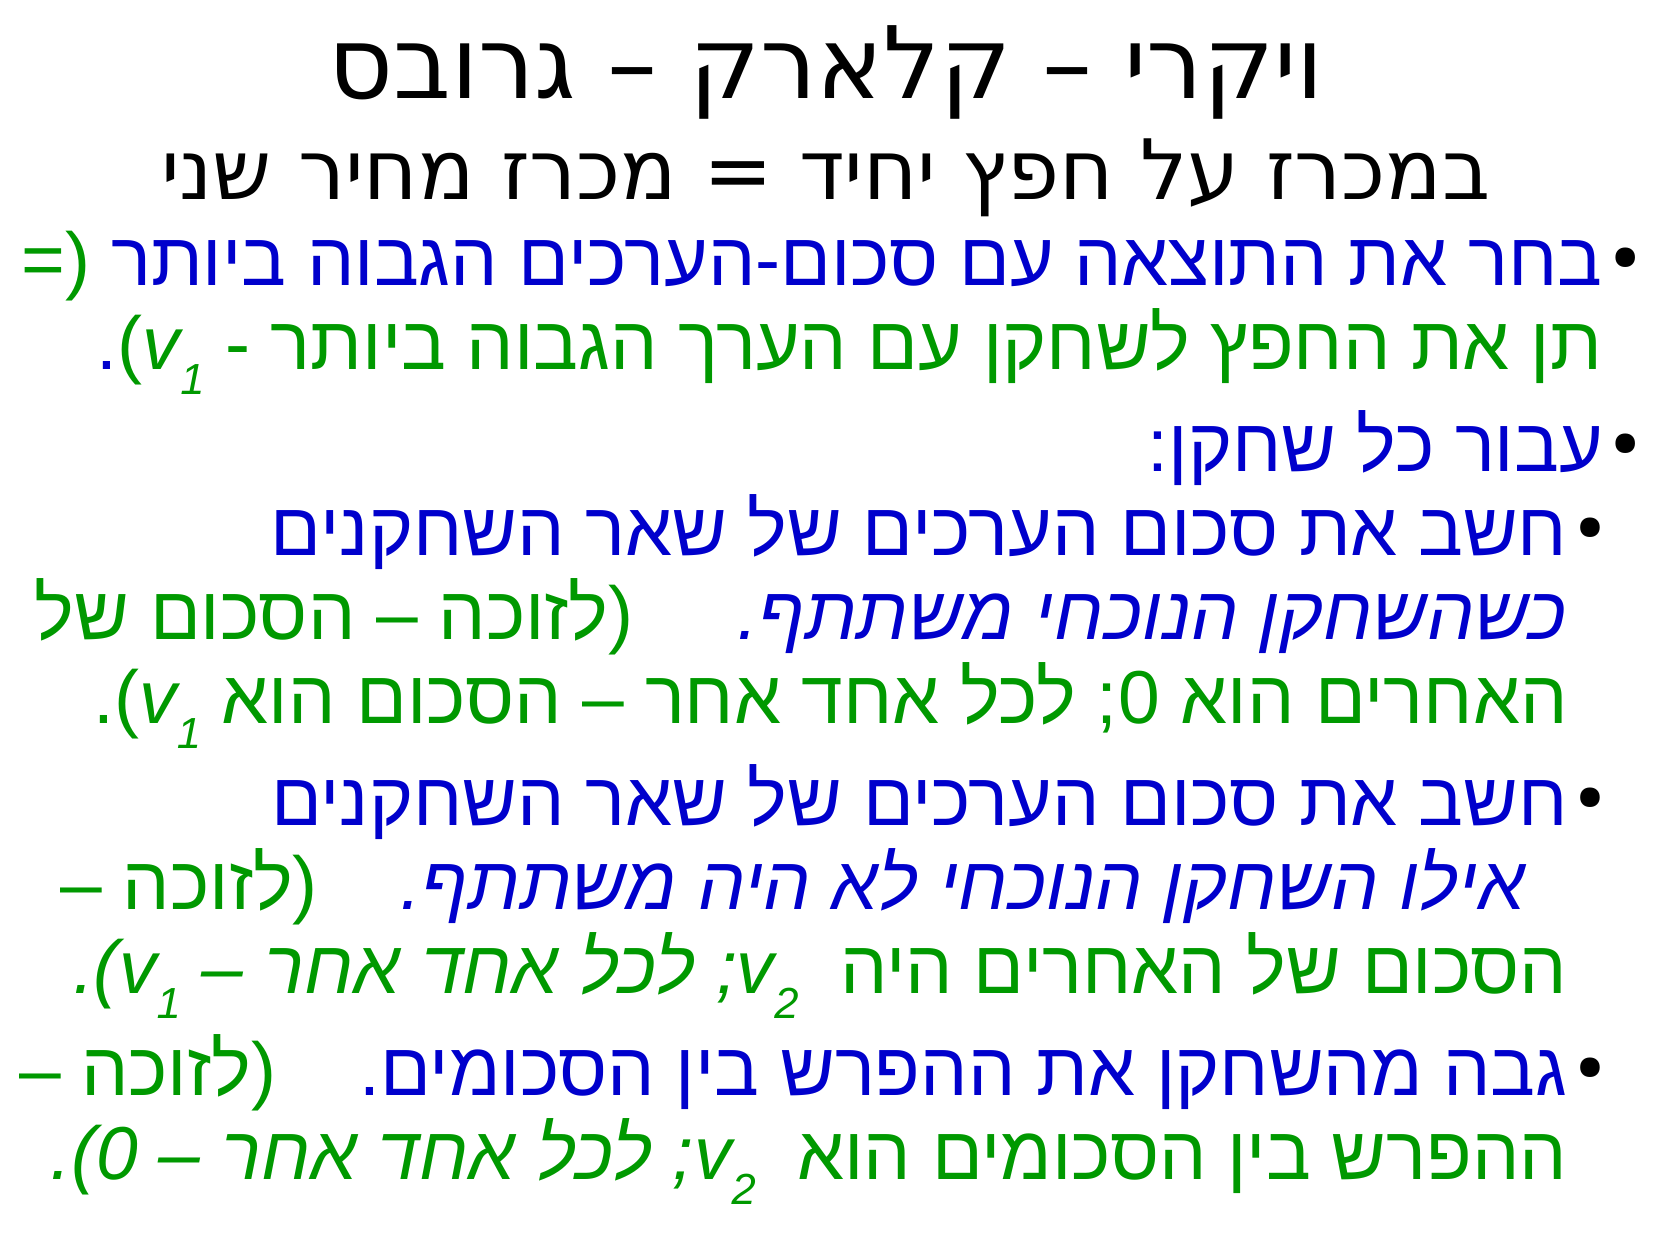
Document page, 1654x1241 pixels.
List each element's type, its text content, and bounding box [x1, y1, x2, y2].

text_box בחר את התוצאה עם סכום-הערכים הגבוה ביותר (= תן את החפץ לשחקן עם הערך הגבוה ביותר - v1). עבור כל שחקן: חשב את סכום הערכים של שאר השחקנים כשהשחקן הנוכחי משתתף. (לזוכה – הסכום של האחרים הוא 0; לכל אחד אחר – הסכום הוא v1). חשב את סכום הערכים של שאר השחקנים אילו השחקן הנוכחי לא היה משתתף. (לזוכה – הסכום של האחרים היה v2; לכל אחד אחר – v1). גבה מהשחקן את ההפרש בין הסכומים. (לזוכה – ההפרש בין הסכומים הוא v2; לכל אחד אחר – 0). [0, 210, 1654, 1241]
title ויקרי – קלארק – גרובס במכרז על חפץ יחיד = מכרז מחיר שני [0, 1, 1654, 210]
